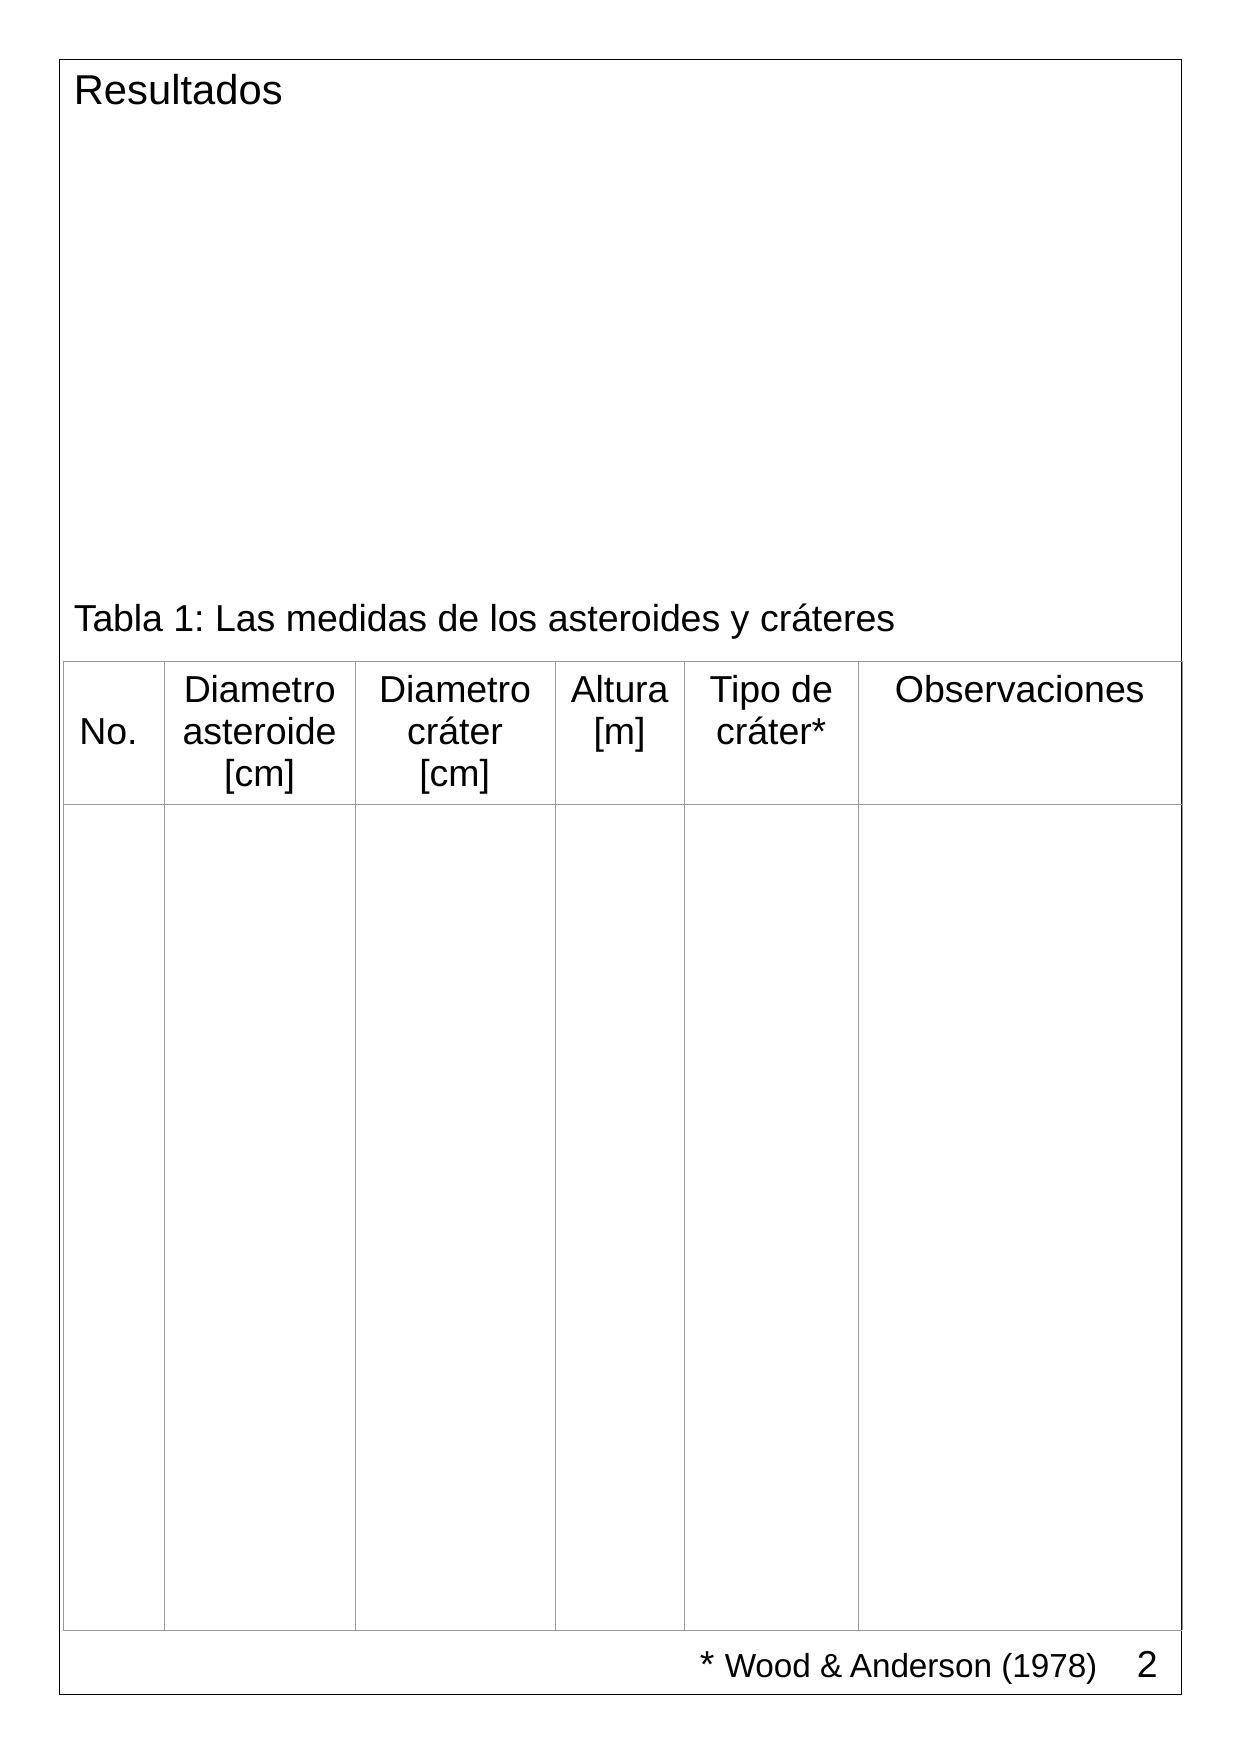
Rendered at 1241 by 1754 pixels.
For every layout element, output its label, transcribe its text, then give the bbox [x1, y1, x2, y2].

table_cell [685, 805, 858, 1630]
table_cell [64, 805, 164, 1630]
text_box Resultados [59, 690, 1182, 1695]
text_box Resultados [59, 59, 1182, 590]
text_box Tabla 1: Las medidas de los asteroides y cráteres [59, 590, 1182, 690]
table_header Observaciones [859, 690, 1182, 804]
table_header Diametro cráter [cm] [356, 690, 555, 804]
table_cell [356, 805, 555, 1630]
table_header Diametro asteroide [cm] [165, 690, 355, 804]
text_box * Wood & Anderson (1978) [685, 1636, 1241, 1731]
text_box 2 [1122, 1635, 1173, 1693]
table_cell [165, 805, 355, 1630]
table_header No. [64, 690, 164, 804]
table_cell [859, 805, 1182, 1630]
table_cell [556, 805, 684, 1630]
table_header Altura [m] [556, 690, 684, 804]
table_header Tipo de cráter* [685, 690, 858, 804]
